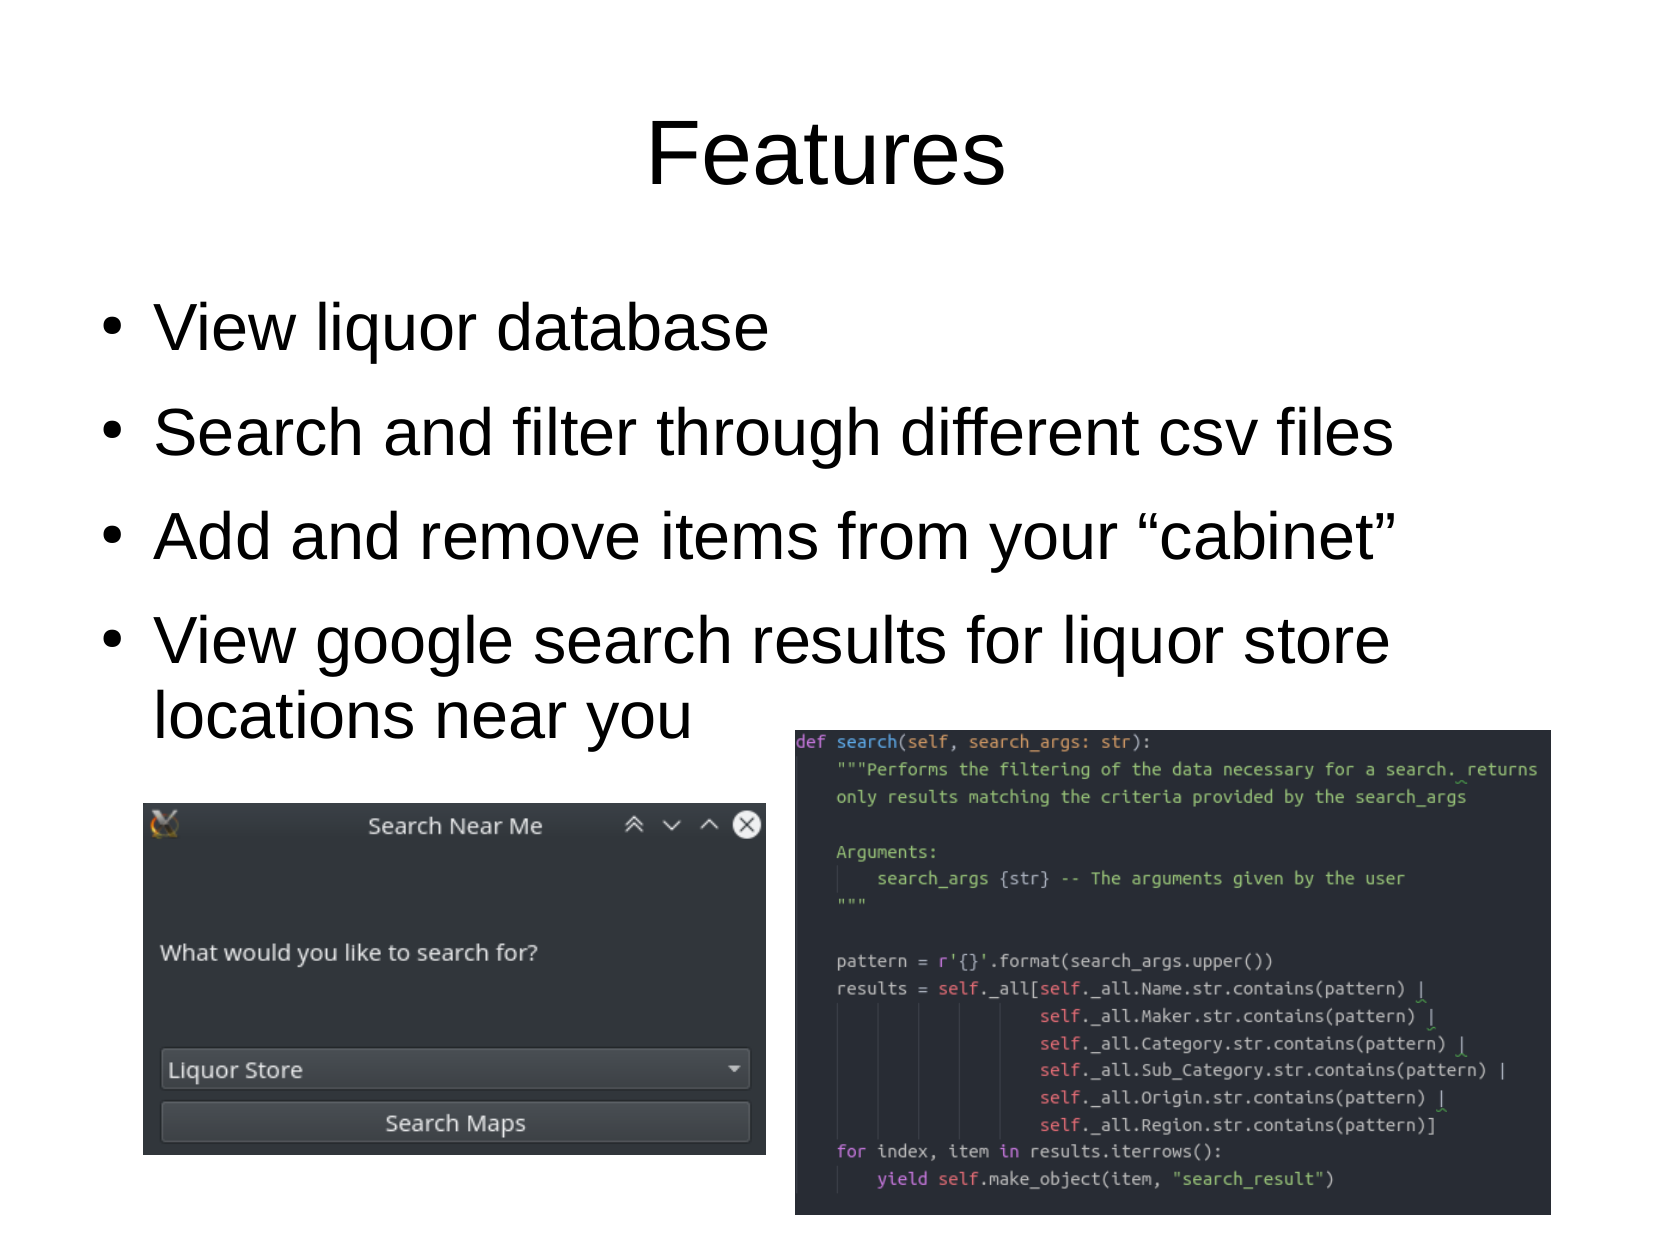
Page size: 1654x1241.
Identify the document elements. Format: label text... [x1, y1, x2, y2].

picture [143, 803, 766, 1156]
list View liquor database Search and filter through different csv files Add and remove items from your “cabinet” View google search results for liquor store locations near you [82, 290, 1571, 1010]
picture [795, 730, 1551, 1216]
title Features [82, 49, 1571, 257]
